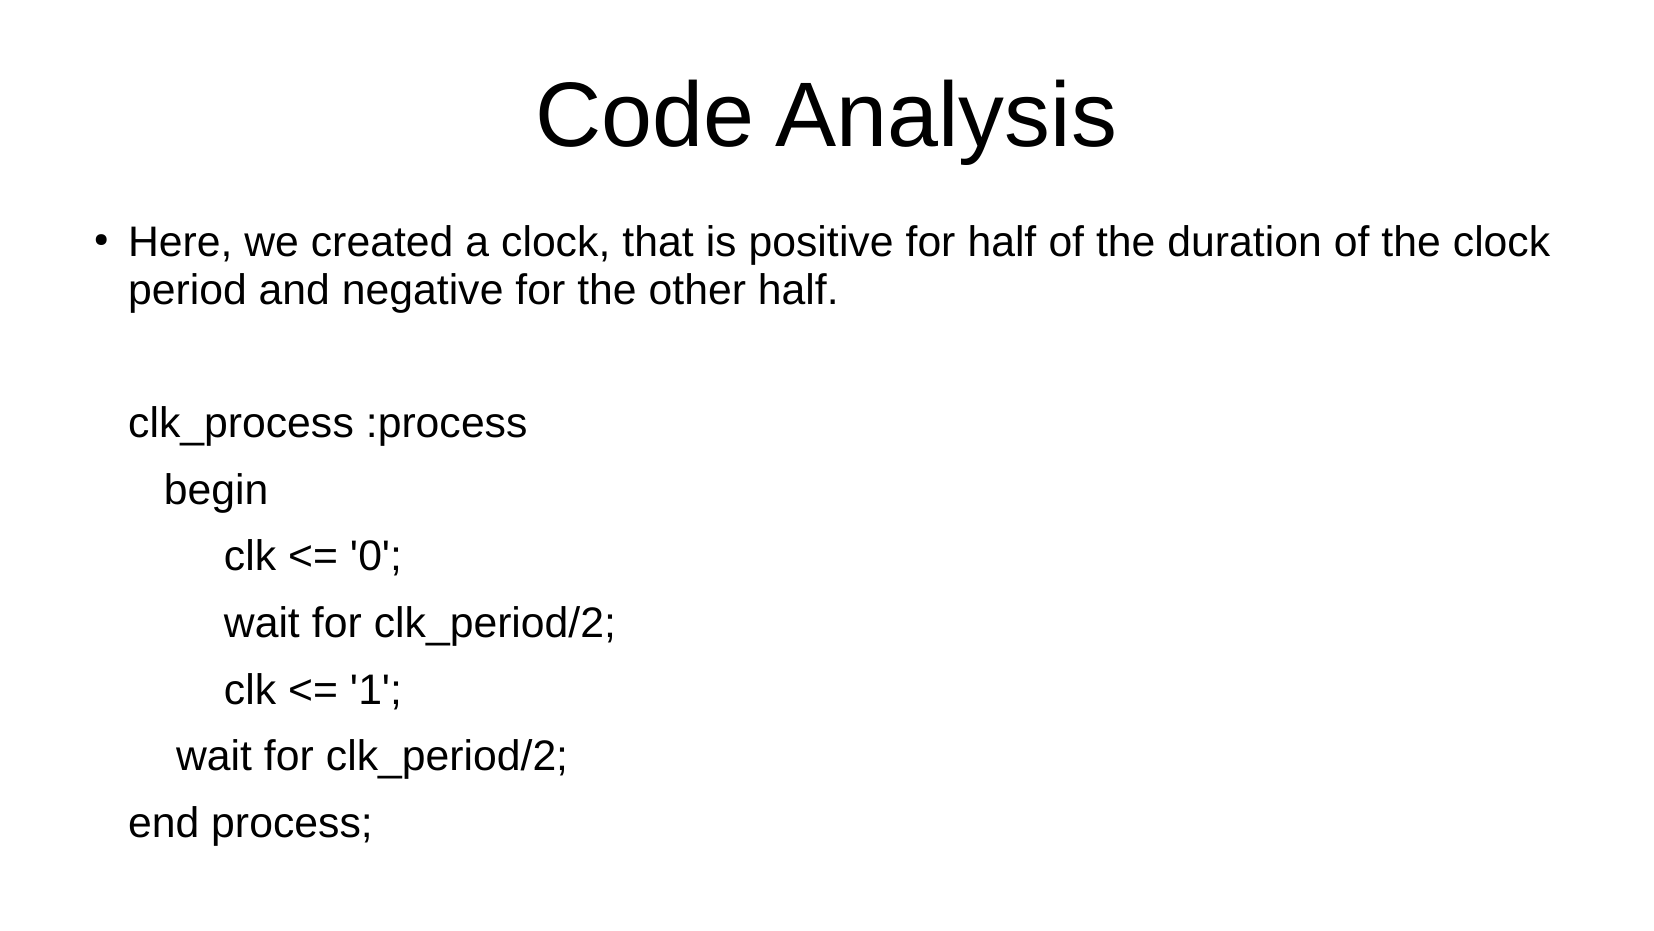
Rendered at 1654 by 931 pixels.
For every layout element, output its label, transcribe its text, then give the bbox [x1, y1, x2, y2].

list Here, we created a clock, that is positive for half of the duration of the clock period and negative for the other half. clk_process :process begin clk <= '0'; wait for clk_period/2; clk <= '1'; wait for clk_period/2; end process; [82, 217, 1571, 856]
title Code Analysis [82, 37, 1571, 193]
